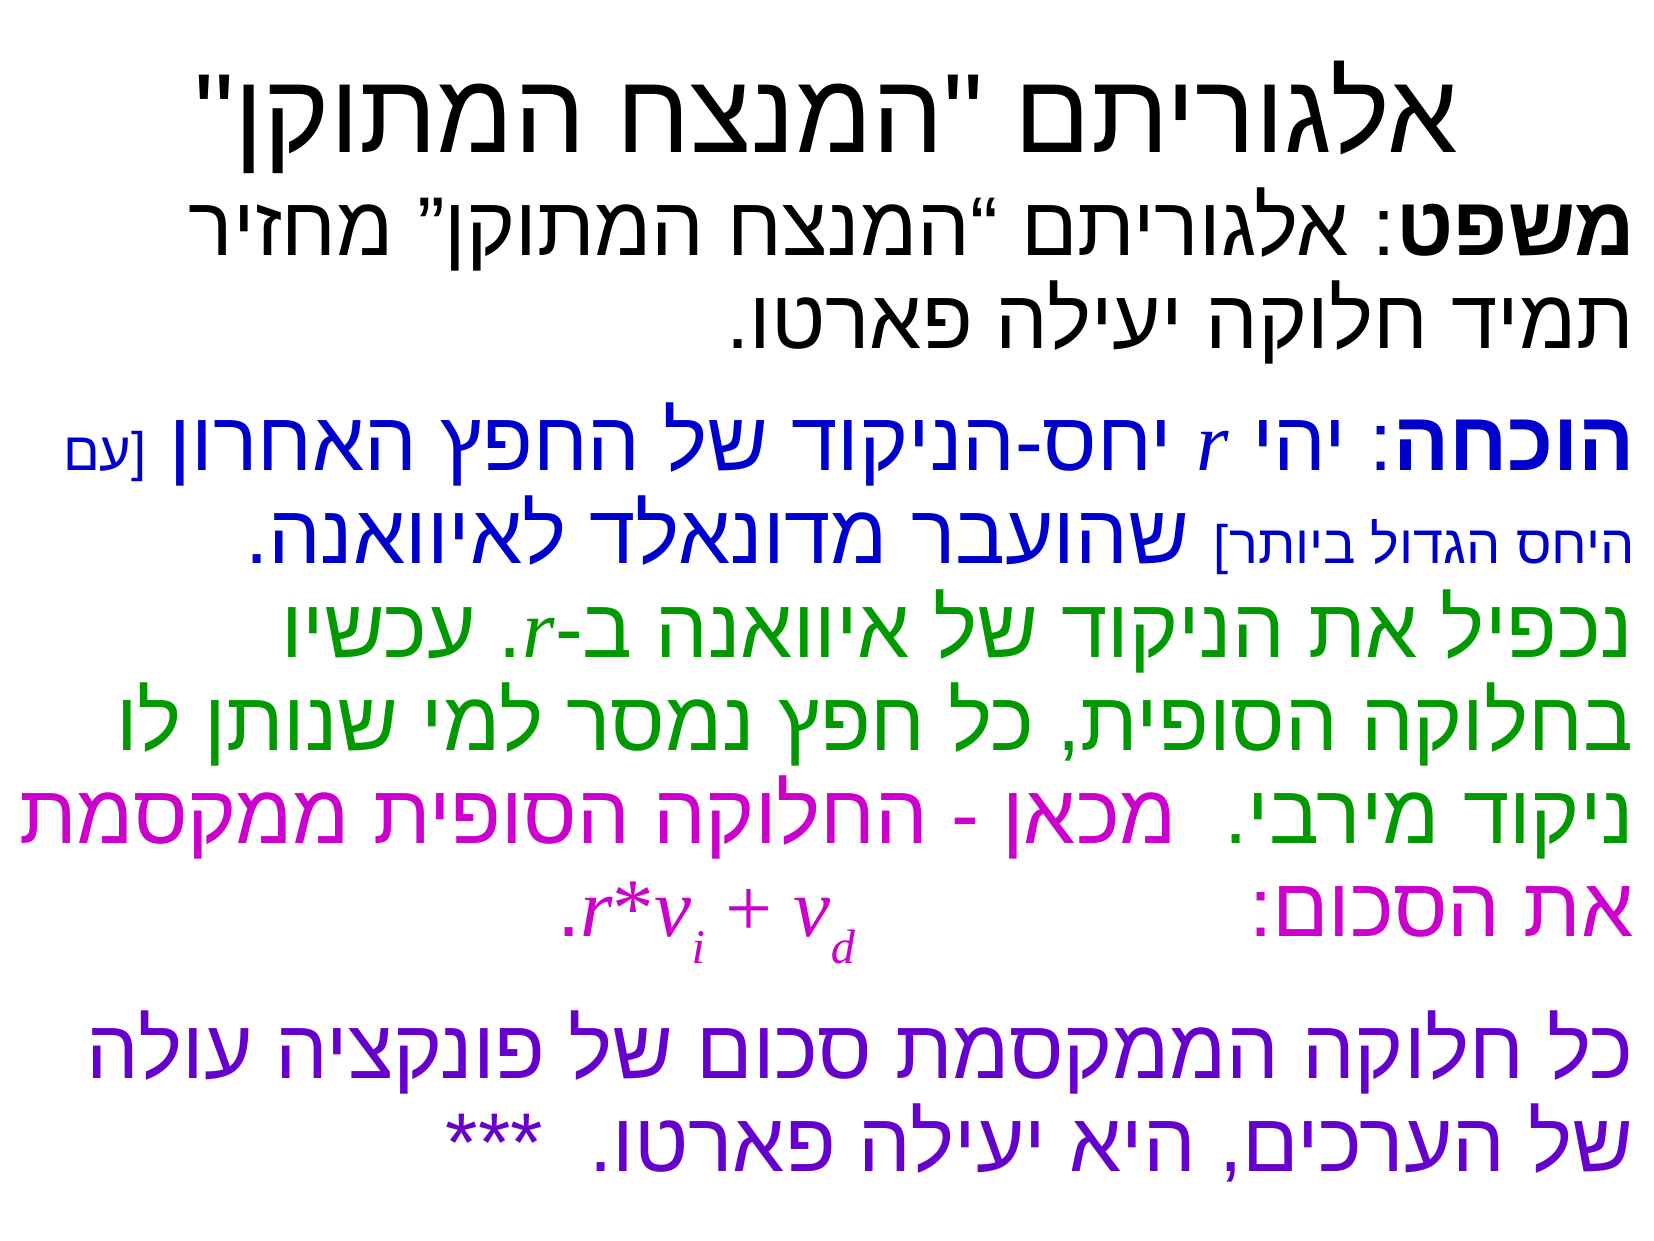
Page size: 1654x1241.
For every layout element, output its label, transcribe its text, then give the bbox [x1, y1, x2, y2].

title אלגוריתם "המנצח המתוקן" [0, 32, 1654, 196]
list משפט: אלגוריתם “המנצח המתוקן” מחזיר תמיד חלוקה יעילה פארטו. הוכחה: יהי r יחס-הניקוד של החפץ האחרון [עם היחס הגדול ביותר] שהועבר מדונאלד לאיוואנה. נכפיל את הניקוד של איוואנה ב-r. עכשיו בחלוקה הסופית, כל חפץ נמסר למי שנותן לו ניקוד מירבי. מכאן - החלוקה הסופית ממקסמת את הסכום: r*vi + vd. כל חלוקה הממקסמת סכום של פונקציה עולה של הערכים, היא יעילה פארטו. *** [15, 180, 1636, 1171]
